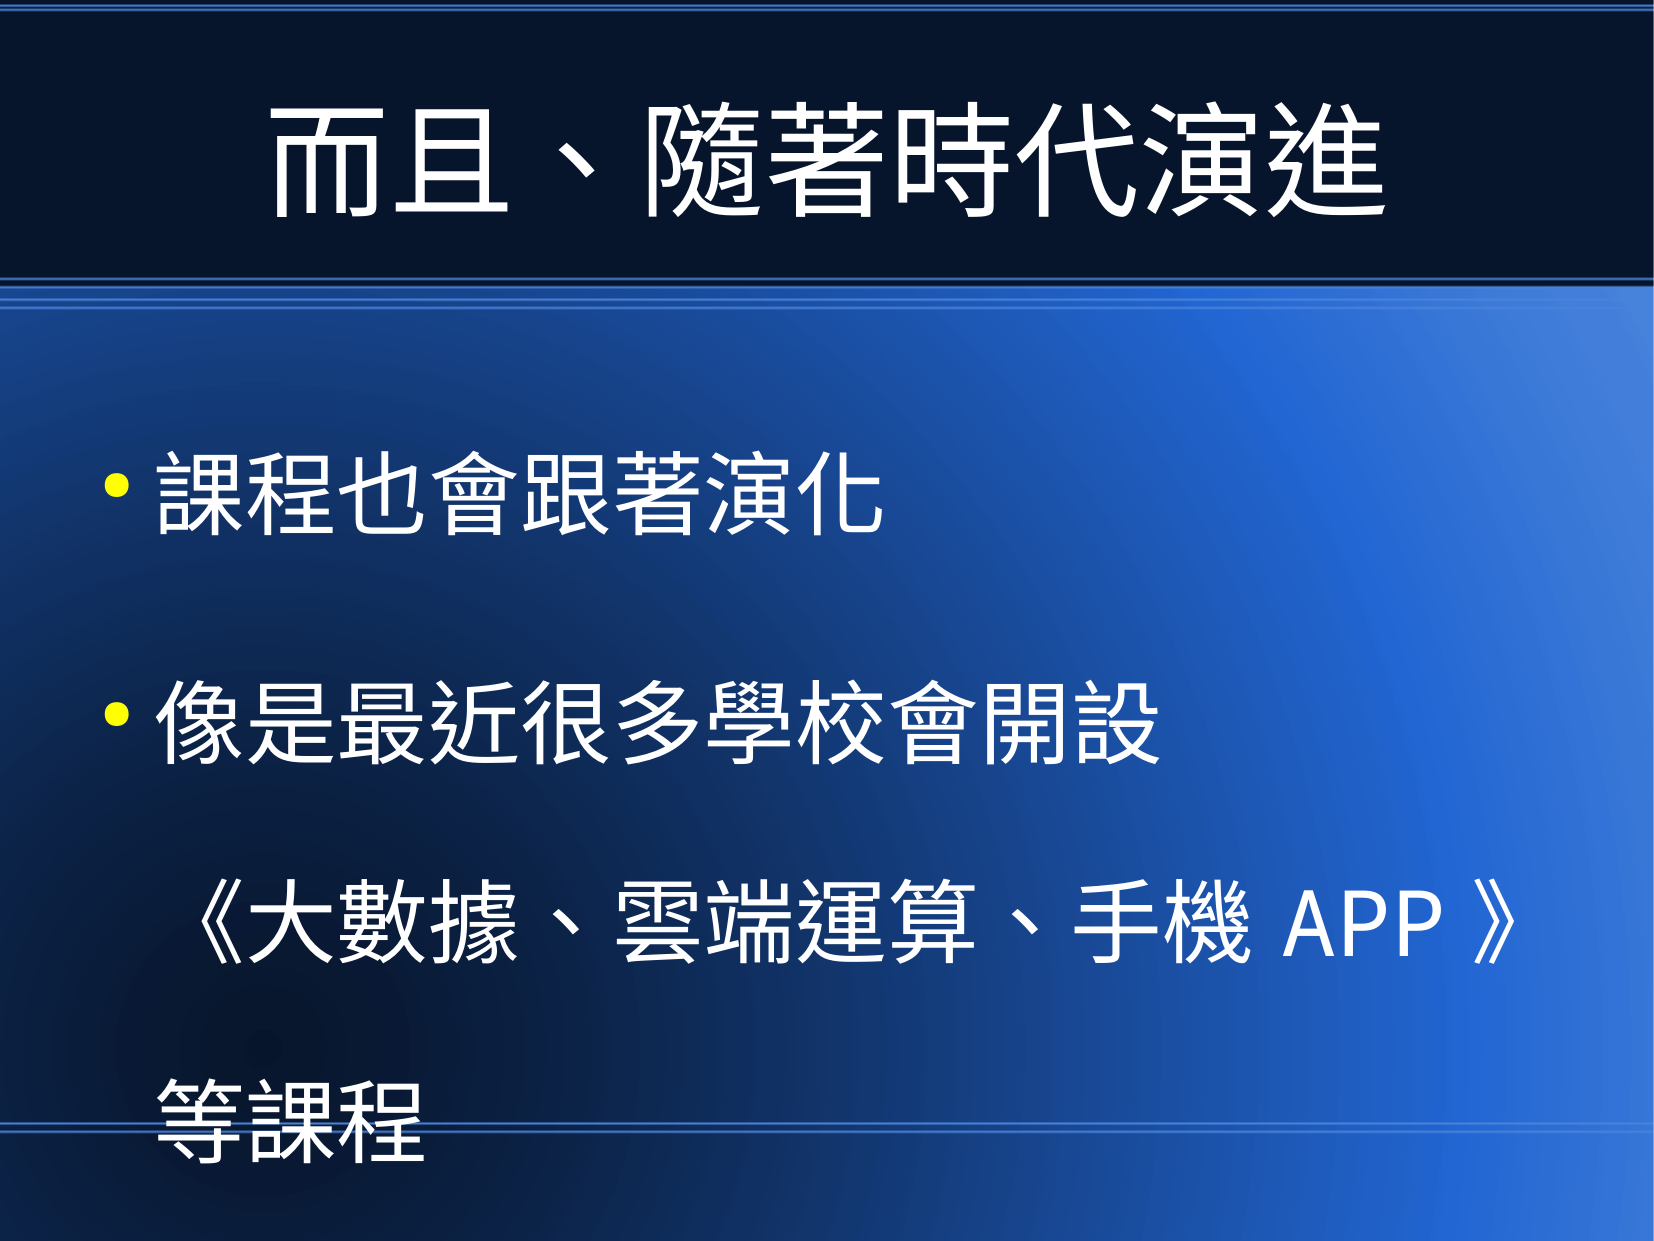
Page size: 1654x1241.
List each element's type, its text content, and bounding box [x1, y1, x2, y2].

title 而且、隨著時代演進 [82, 49, 1571, 257]
picture [0, 0, 1654, 1241]
list 課程也會跟著演化 像是最近很多學校會開設 《大數據、雲端運算、手機APP》等課程 [82, 355, 1571, 1241]
